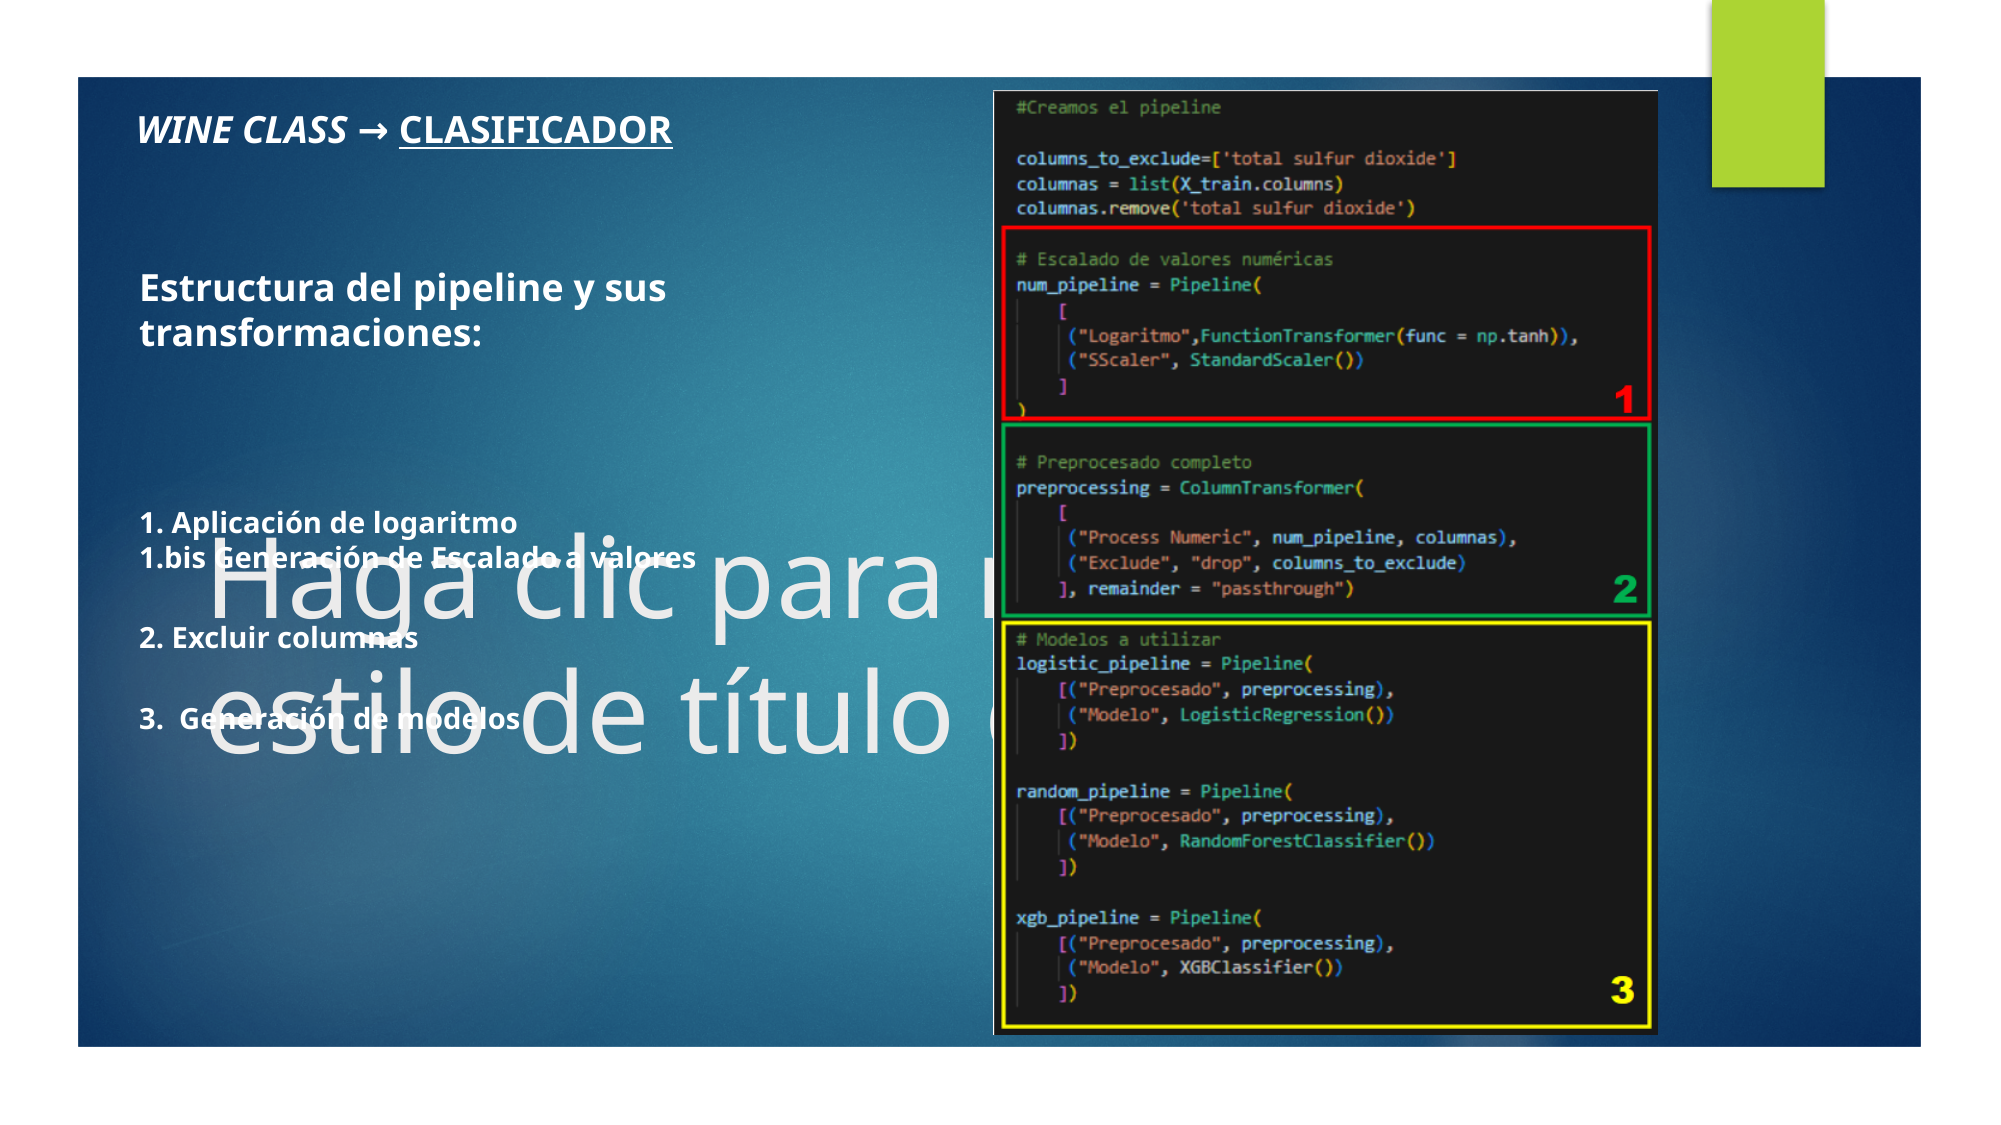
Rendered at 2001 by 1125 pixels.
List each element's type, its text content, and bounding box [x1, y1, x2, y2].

text_box WINE CLASS → CLASIFICADOR [121, 98, 793, 159]
text_box Estructura del pipeline y sus transformaciones: 1. Aplicación de logaritmo 1.bis Generación de Escalado a valores 2. Excluir columnas 3. Generación de modelos [124, 256, 800, 743]
picture [79, 78, 1920, 1046]
